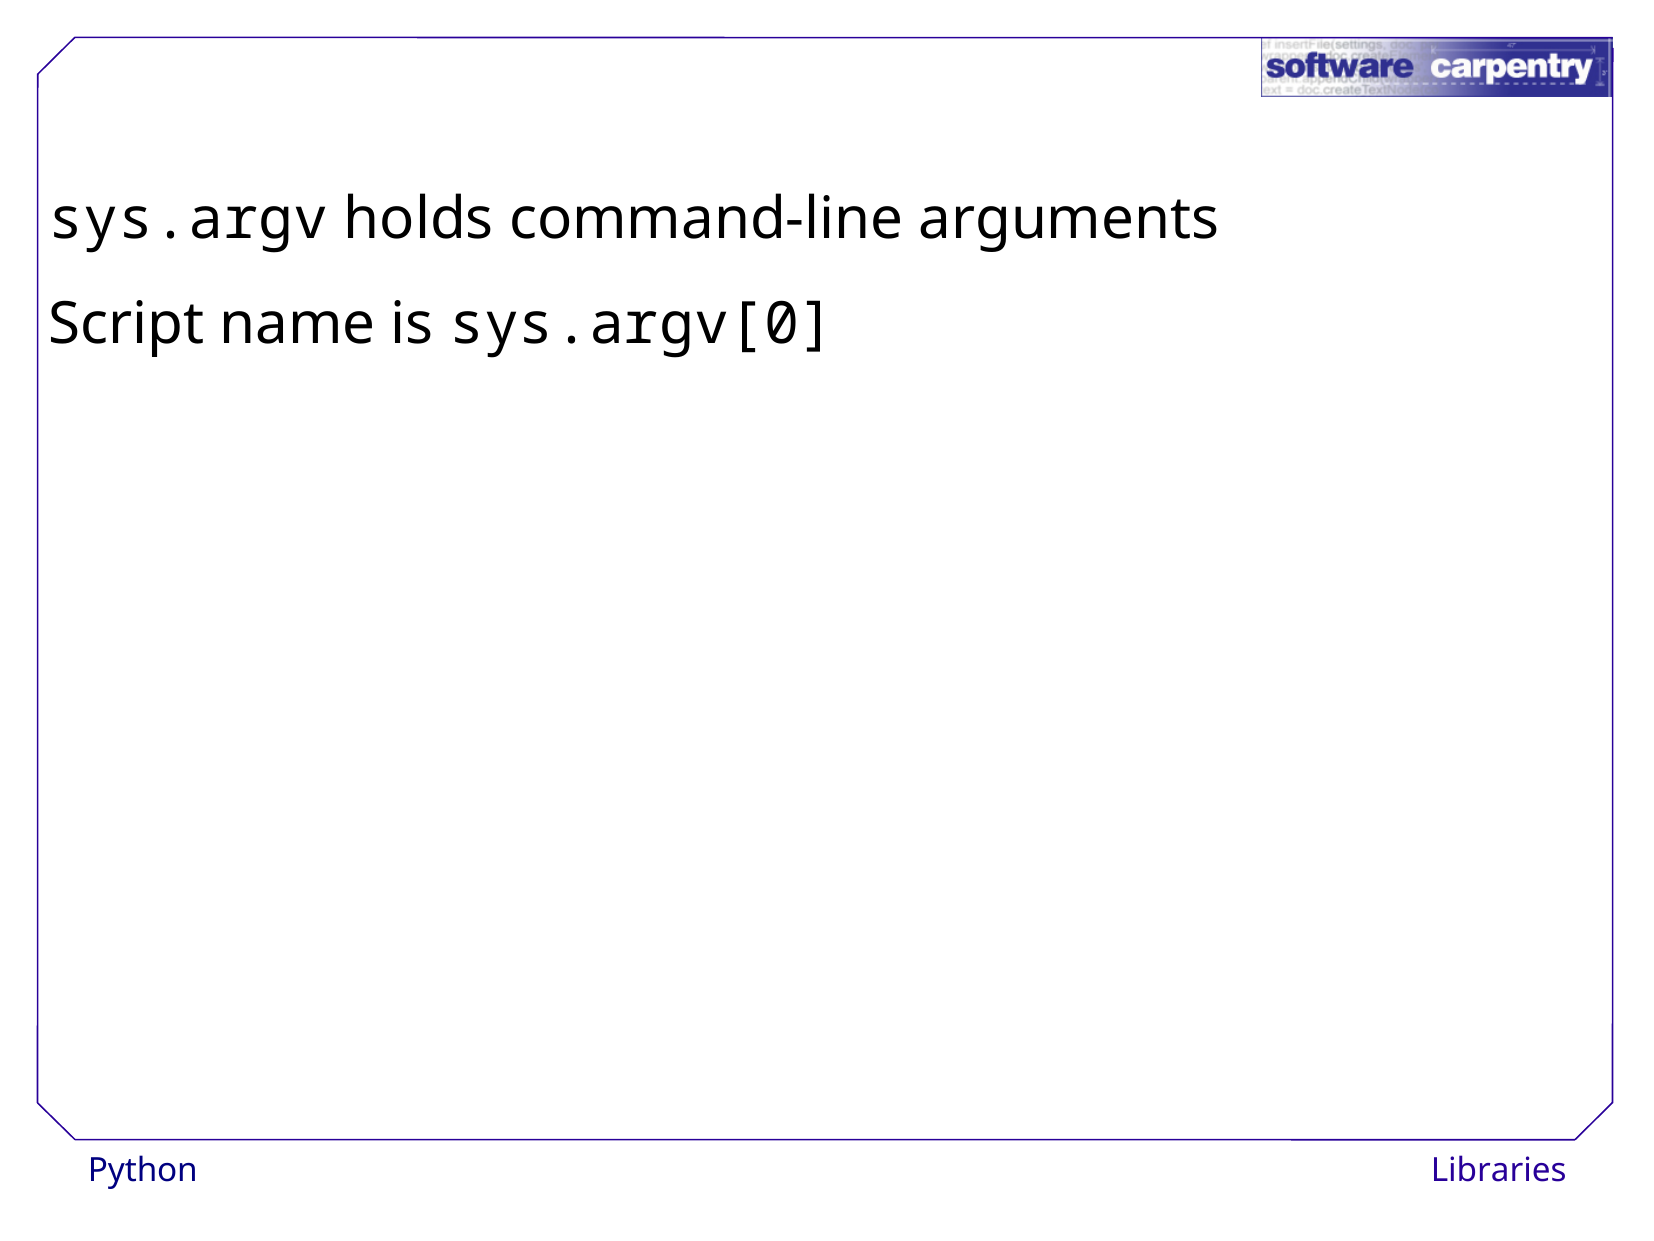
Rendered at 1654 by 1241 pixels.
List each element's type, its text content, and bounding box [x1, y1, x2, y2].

text_box sys.argv holds command-line arguments Script name is sys.argv[0] [33, 137, 1385, 364]
picture [1261, 39, 1613, 97]
